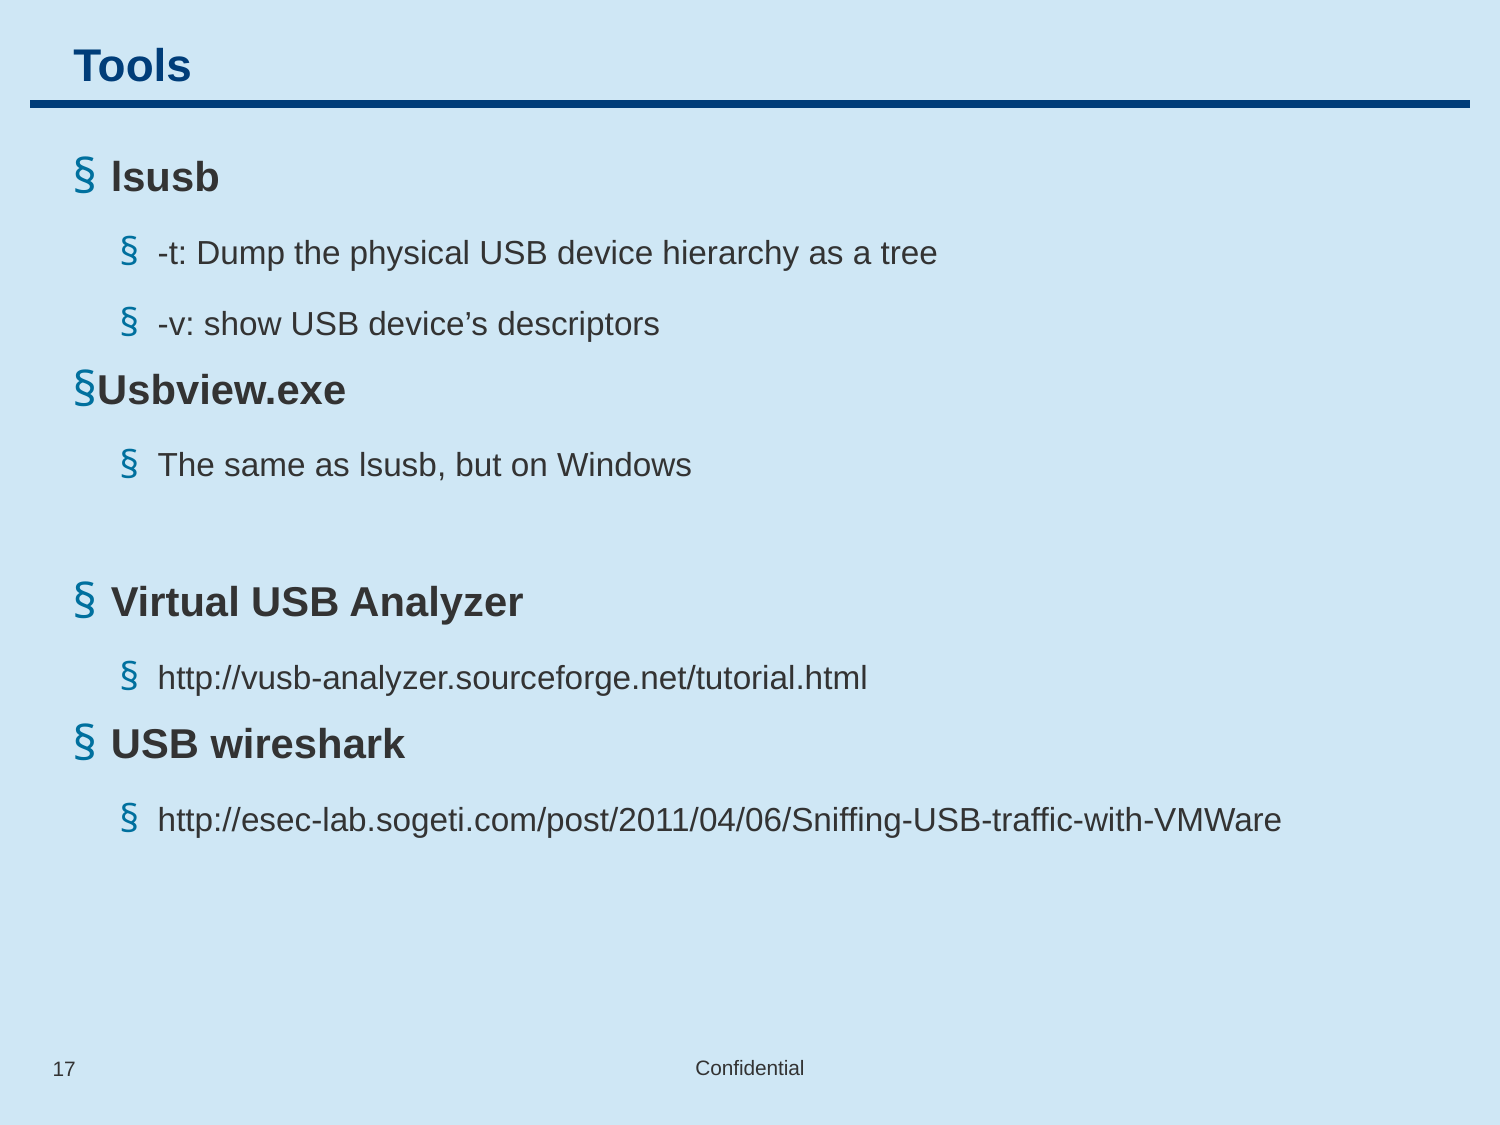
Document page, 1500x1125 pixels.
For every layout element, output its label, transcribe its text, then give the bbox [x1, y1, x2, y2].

text_box lsusb -t: Dump the physical USB device hierarchy as a tree -v: show USB device’s descriptors Usbview.exe The same as lsusb, but on Windows Virtual USB Analyzer http://vusb-analyzer.sourceforge.net/tutorial.html USB wireshark http://esec-lab.sogeti.com/post/2011/04/06/Sniffing-USB-traffic-with-VMWare [57, 142, 1433, 1013]
title Tools [58, 28, 1452, 83]
